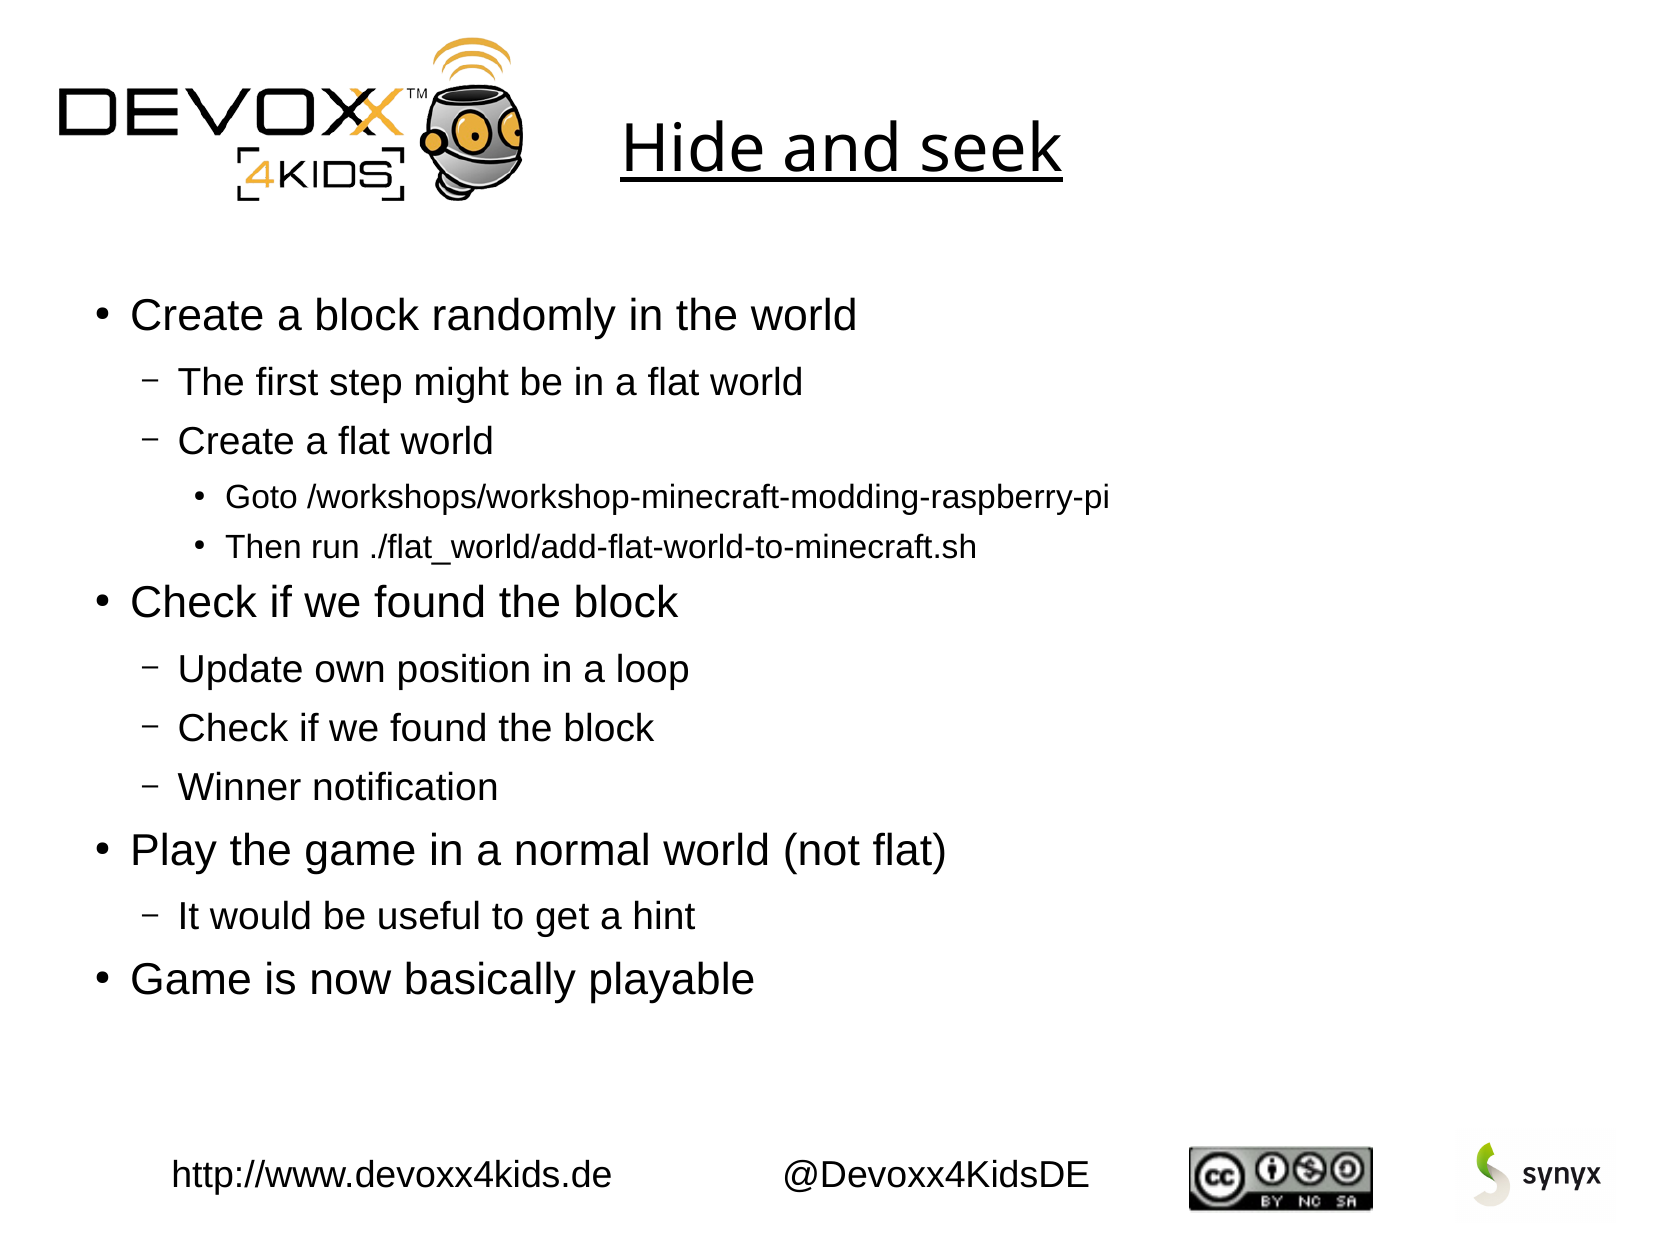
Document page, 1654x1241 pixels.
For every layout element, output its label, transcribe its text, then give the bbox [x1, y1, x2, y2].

text_box Hide and seek [605, 93, 1545, 201]
picture [1455, 1128, 1616, 1223]
picture [1189, 1146, 1373, 1213]
picture [59, 37, 523, 201]
list Create a block randomly in the world The first step might be in a flat world Create a flat world Goto /workshops/workshop-minecraft-modding-raspberry-pi Then run ./flat_world/add-flat-world-to-minecraft.sh Check if we found the block Update own position in a loop Check if we found the block Winner notification Play the game in a normal world (not flat) It would be useful to get a hint Game is now basically playable [82, 290, 1571, 1010]
